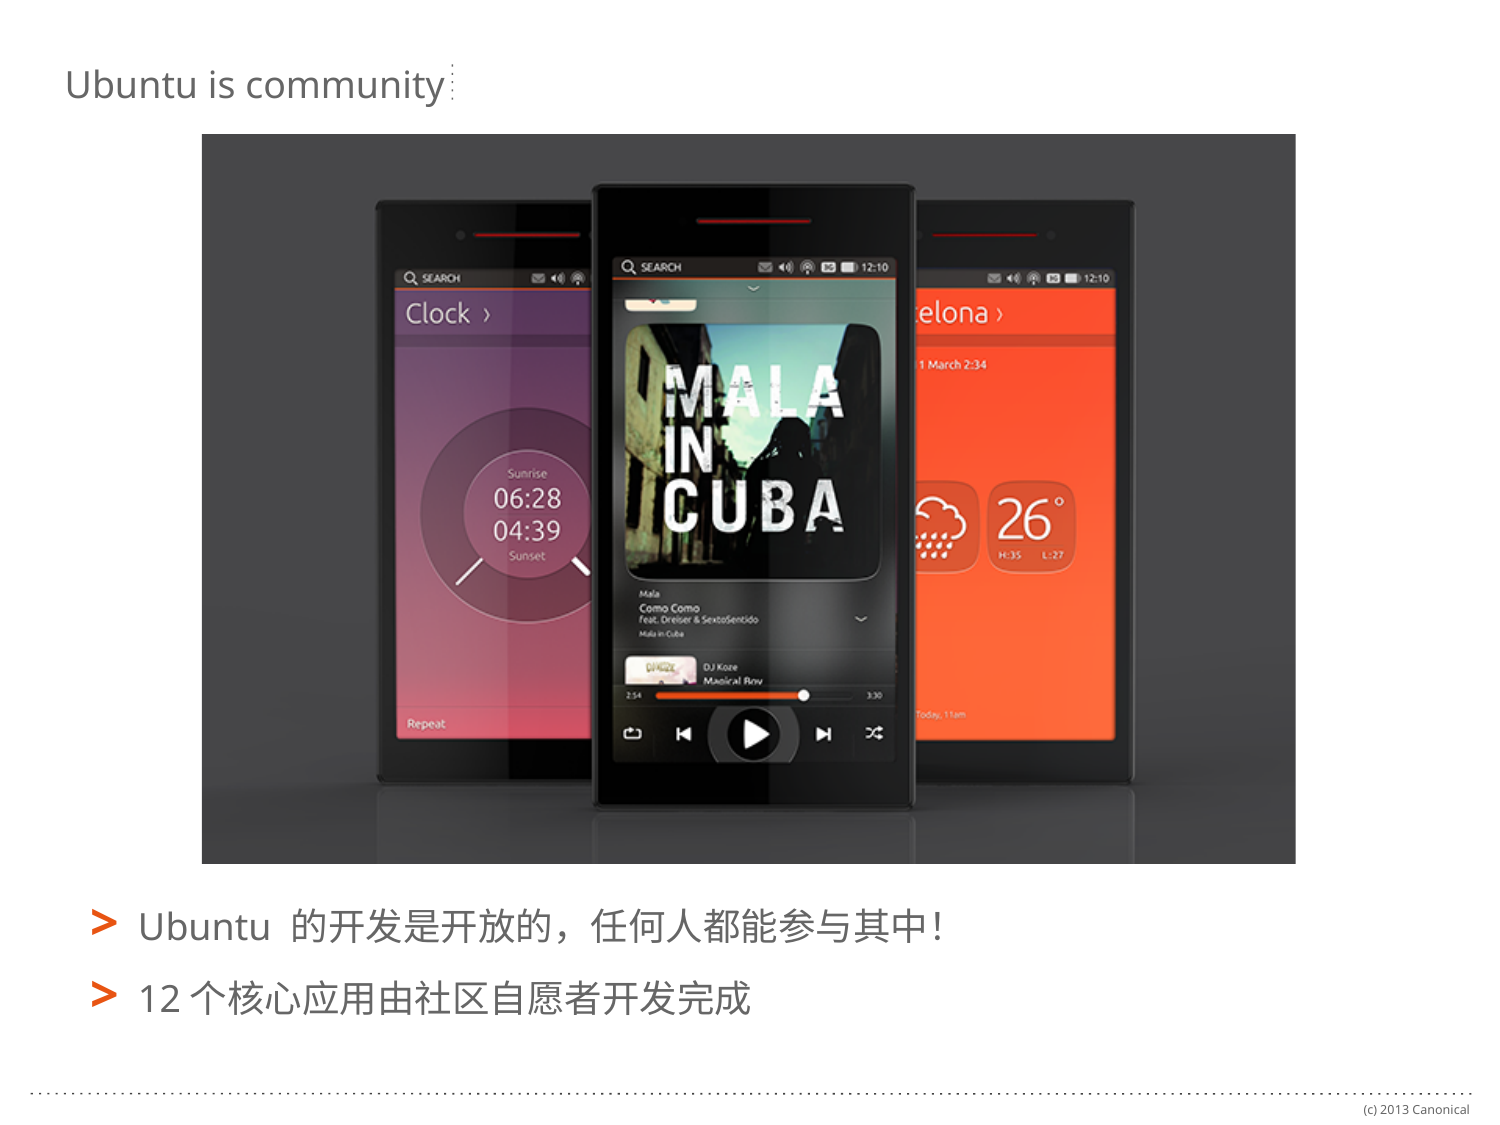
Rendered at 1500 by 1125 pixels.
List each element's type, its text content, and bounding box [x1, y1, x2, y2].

title Ubuntu is community [49, 53, 503, 114]
text_box (c) 2013 Canonical [19, 1099, 1485, 1119]
list > Ubuntu 的开发是开放的，任何人都能参与其中！ > 12个核心应用由社区自愿者开发完成 [75, 875, 1425, 1054]
text_box [201, 134, 1296, 864]
